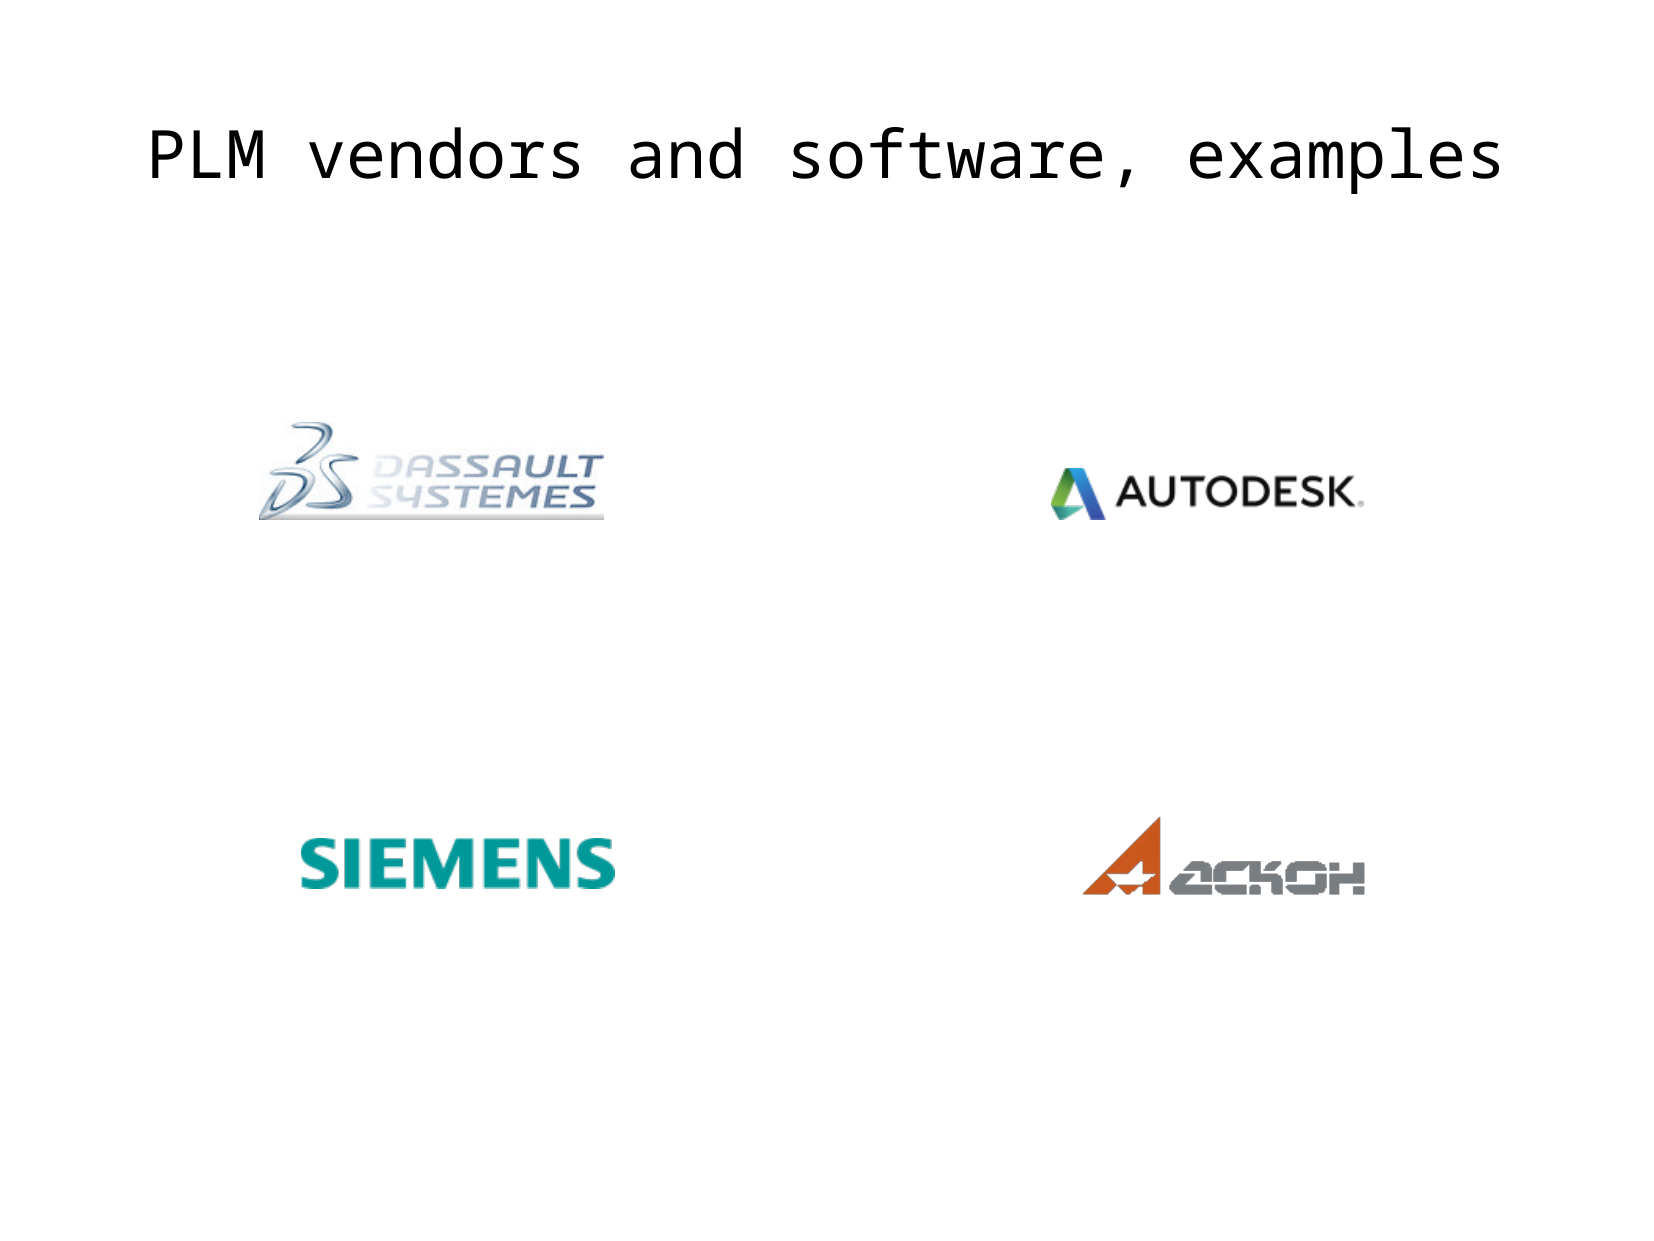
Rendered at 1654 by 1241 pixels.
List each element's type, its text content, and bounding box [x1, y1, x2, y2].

picture [1051, 468, 1364, 520]
picture [1074, 808, 1388, 934]
picture [259, 422, 604, 520]
title PLM vendors and software, examples [82, 49, 1571, 257]
picture [301, 838, 615, 889]
